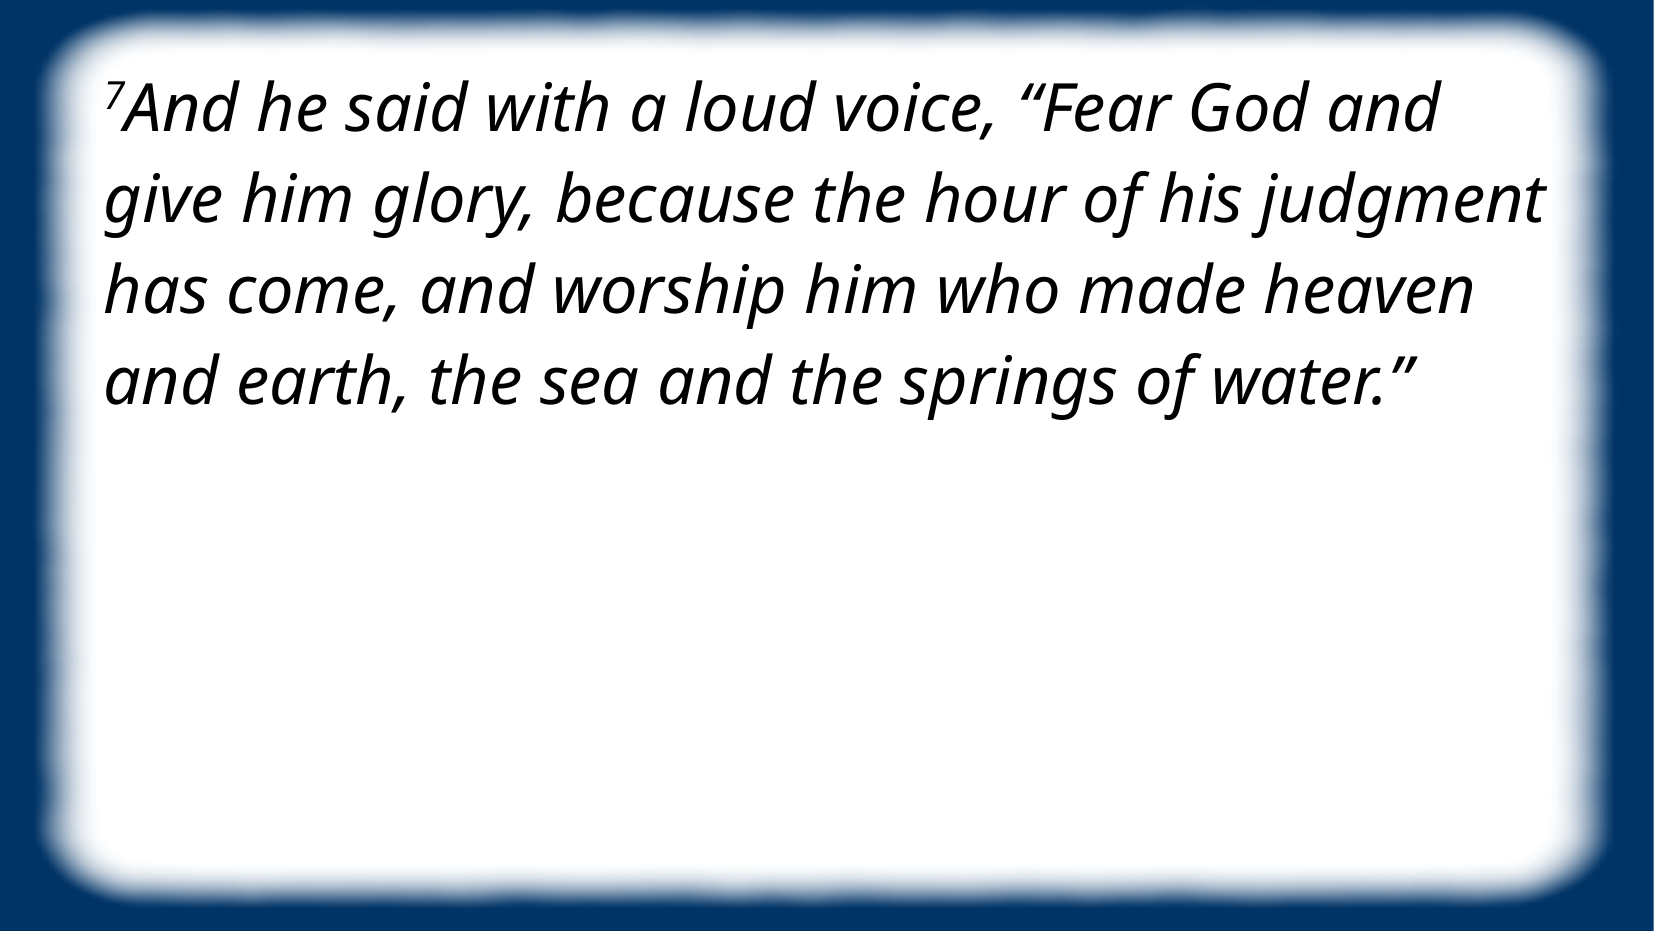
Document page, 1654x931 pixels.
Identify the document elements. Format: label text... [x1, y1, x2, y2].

picture [0, 0, 1654, 931]
text_box 7And he said with a loud voice, “Fear God and give him glory, because the hour of his judgment has come, and worship him who made heaven and earth, the sea and the springs of water.” [88, 53, 1589, 424]
